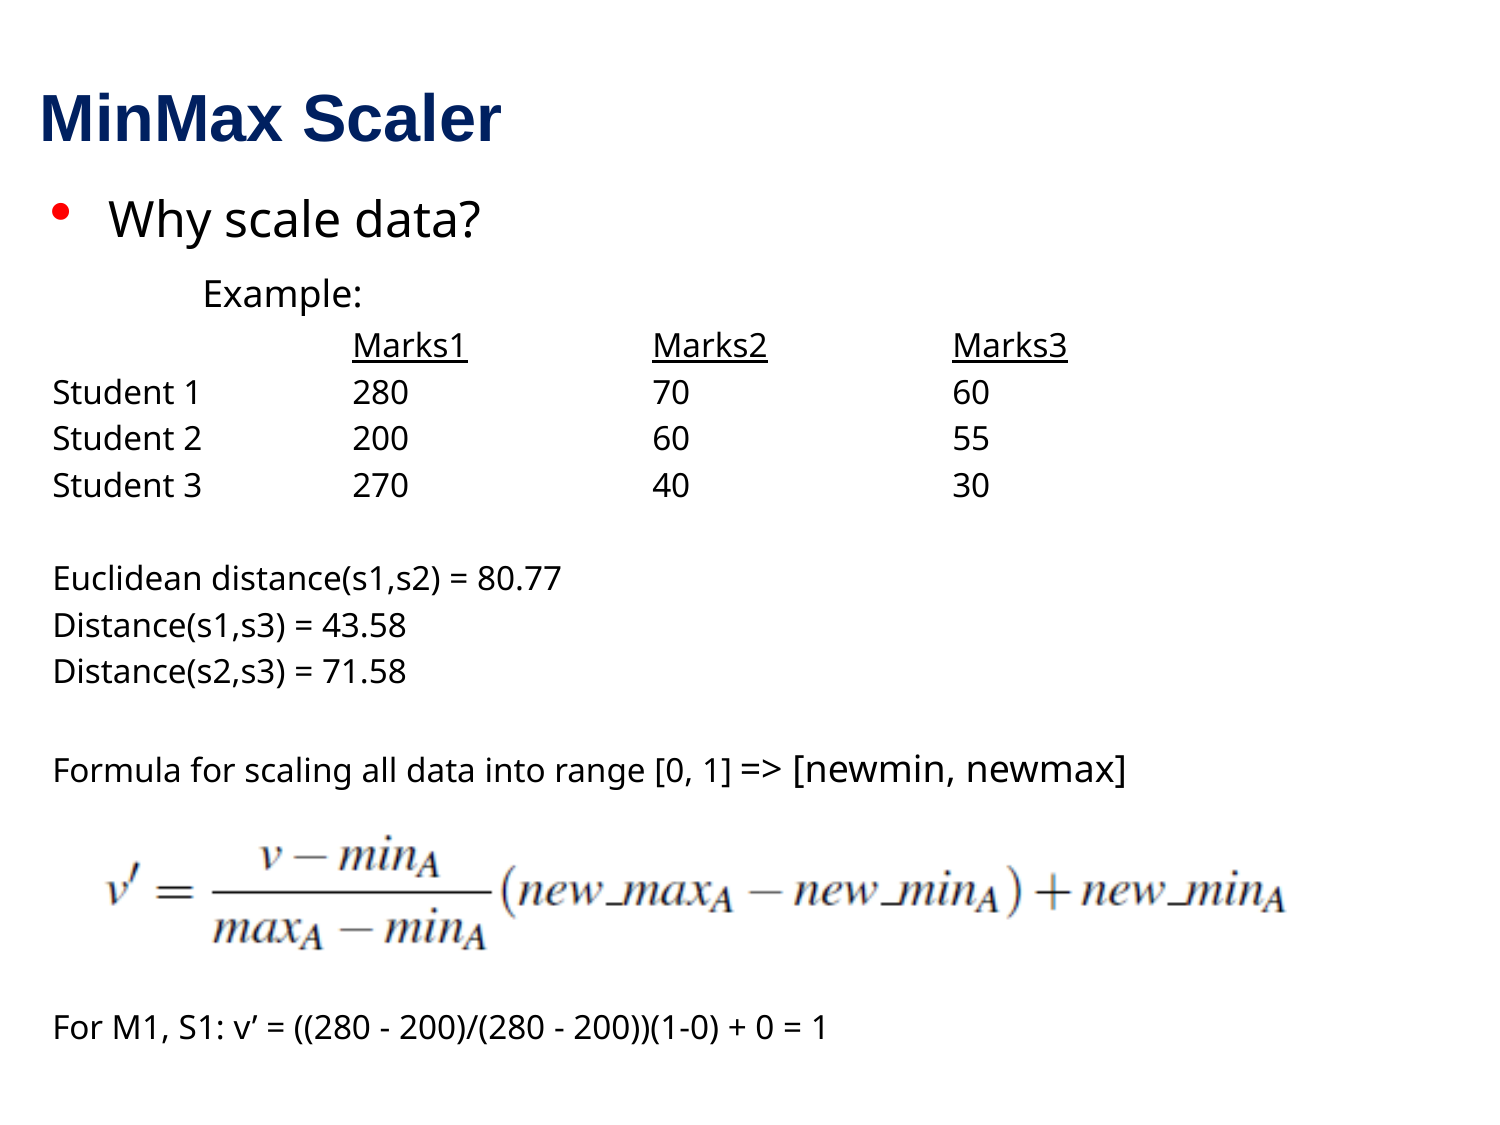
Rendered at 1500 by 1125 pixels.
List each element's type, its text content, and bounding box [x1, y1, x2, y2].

picture [87, 824, 1294, 962]
list Why scale data? Example: Marks1 Marks2 Marks3 Student 1 280 70 60 Student 2 200 60 55 Student 3 270 40 30 Euclidean distance(s1,s2) = 80.77 Distance(s1,s3) = 43.58 Distance(s2,s3) = 71.58 Formula for scaling all data into range [0, 1] => [newmin, newmax] For M1, S1: v’ = ((280 - 200)/(280 - 200))(1-0) + 0 = 1 [37, 180, 1379, 1093]
title MinMax Scaler [24, 24, 1096, 162]
